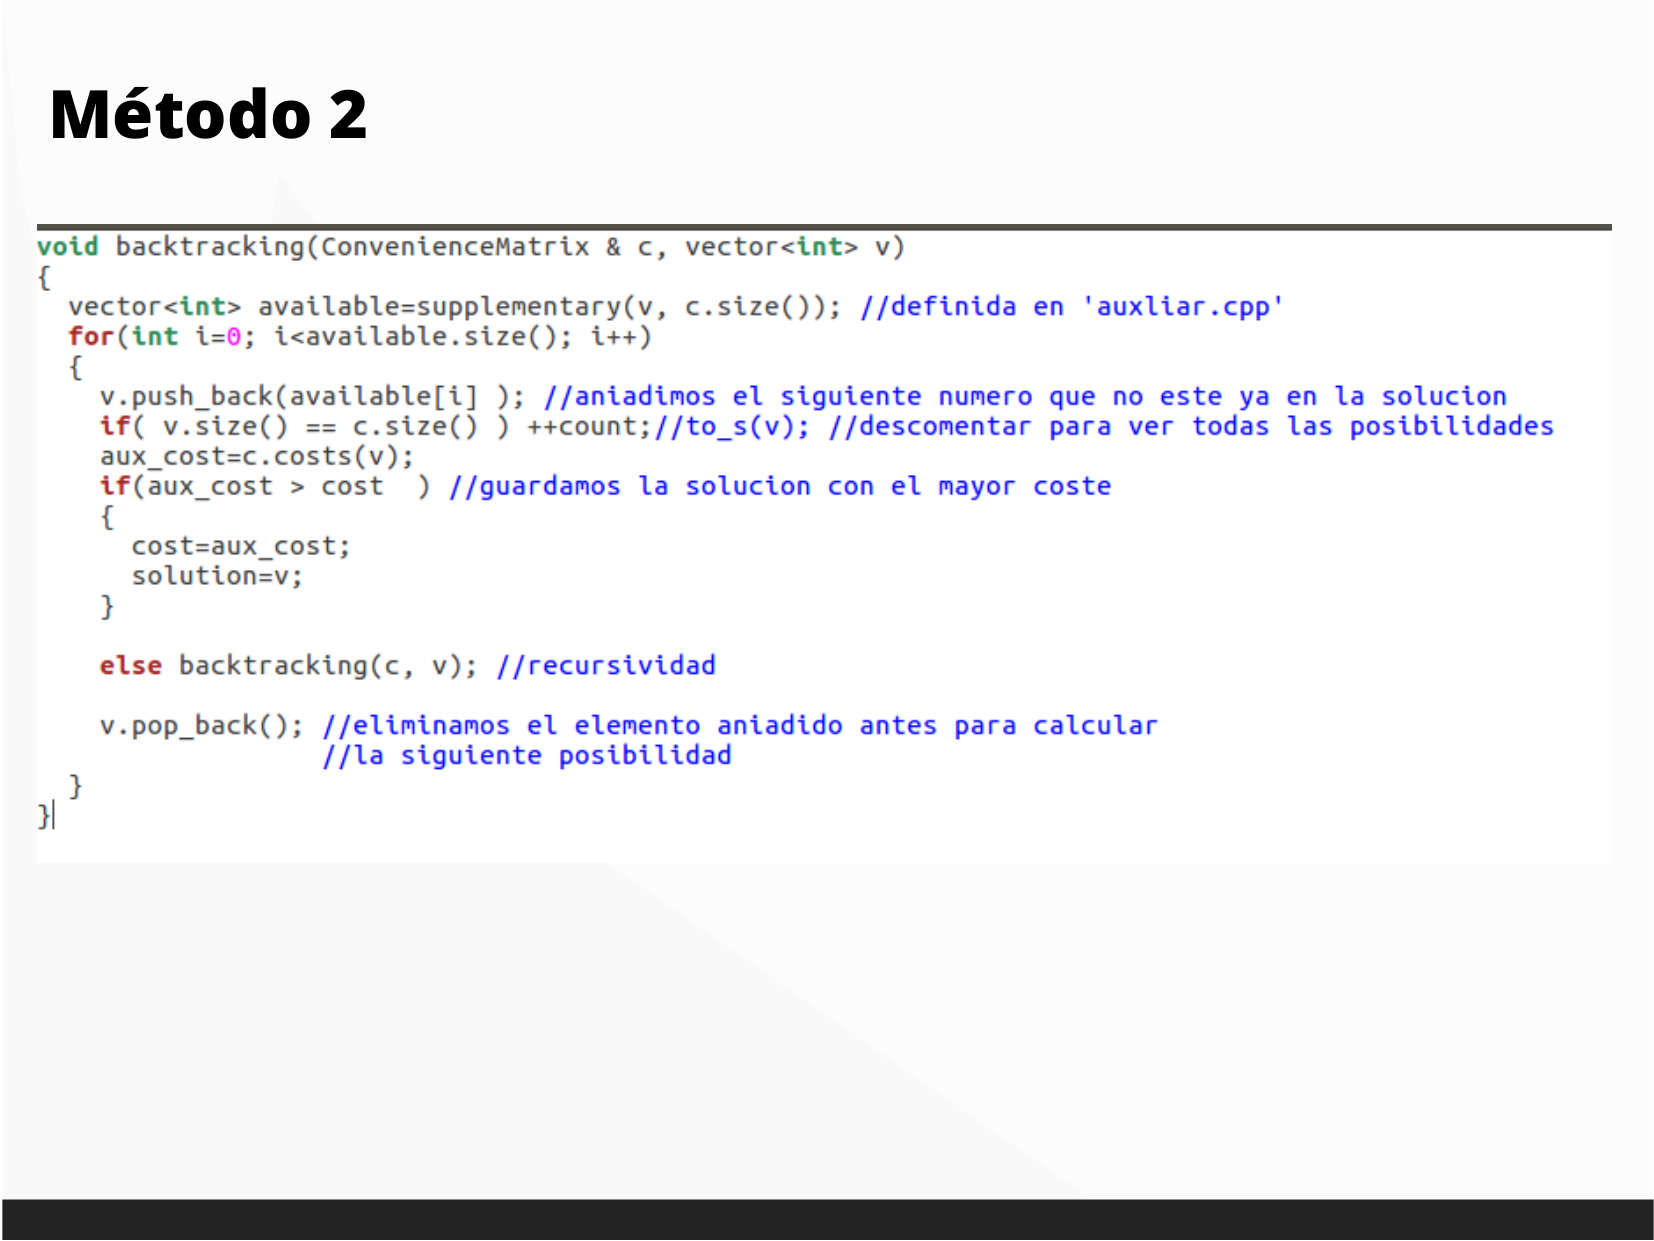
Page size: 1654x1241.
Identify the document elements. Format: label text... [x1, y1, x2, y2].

title Método 2 [48, 37, 1537, 188]
picture [2, 0, 1654, 1241]
